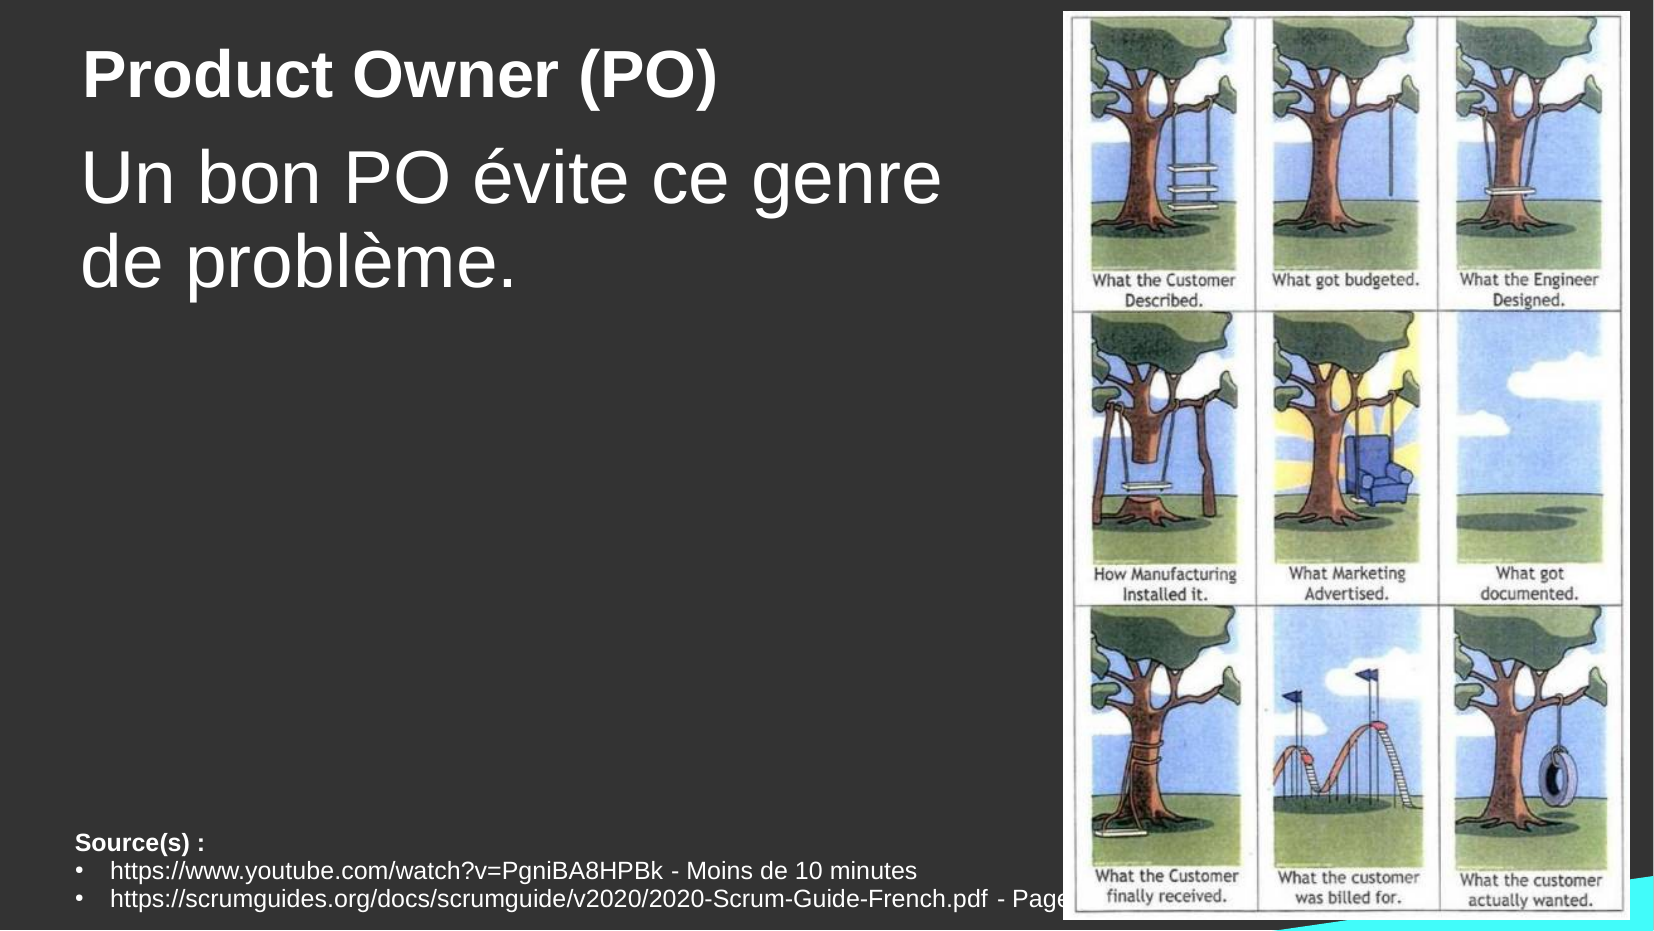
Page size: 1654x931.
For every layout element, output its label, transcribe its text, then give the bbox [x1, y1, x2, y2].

title Product Owner (PO) [82, 37, 1063, 122]
text_box Source(s) : https://www.youtube.com/watch?v=PgniBA8HPBk - Moins de 10 minutes https://scrumguides.org/docs/scrumguide/v2020/2020-Scrum-Guide-French.pdf - Page 6 [60, 821, 1063, 921]
picture [1063, 11, 1630, 921]
text_box [1272, 875, 1654, 931]
list Un bon PO évite ce genre de problème. [80, 135, 969, 709]
